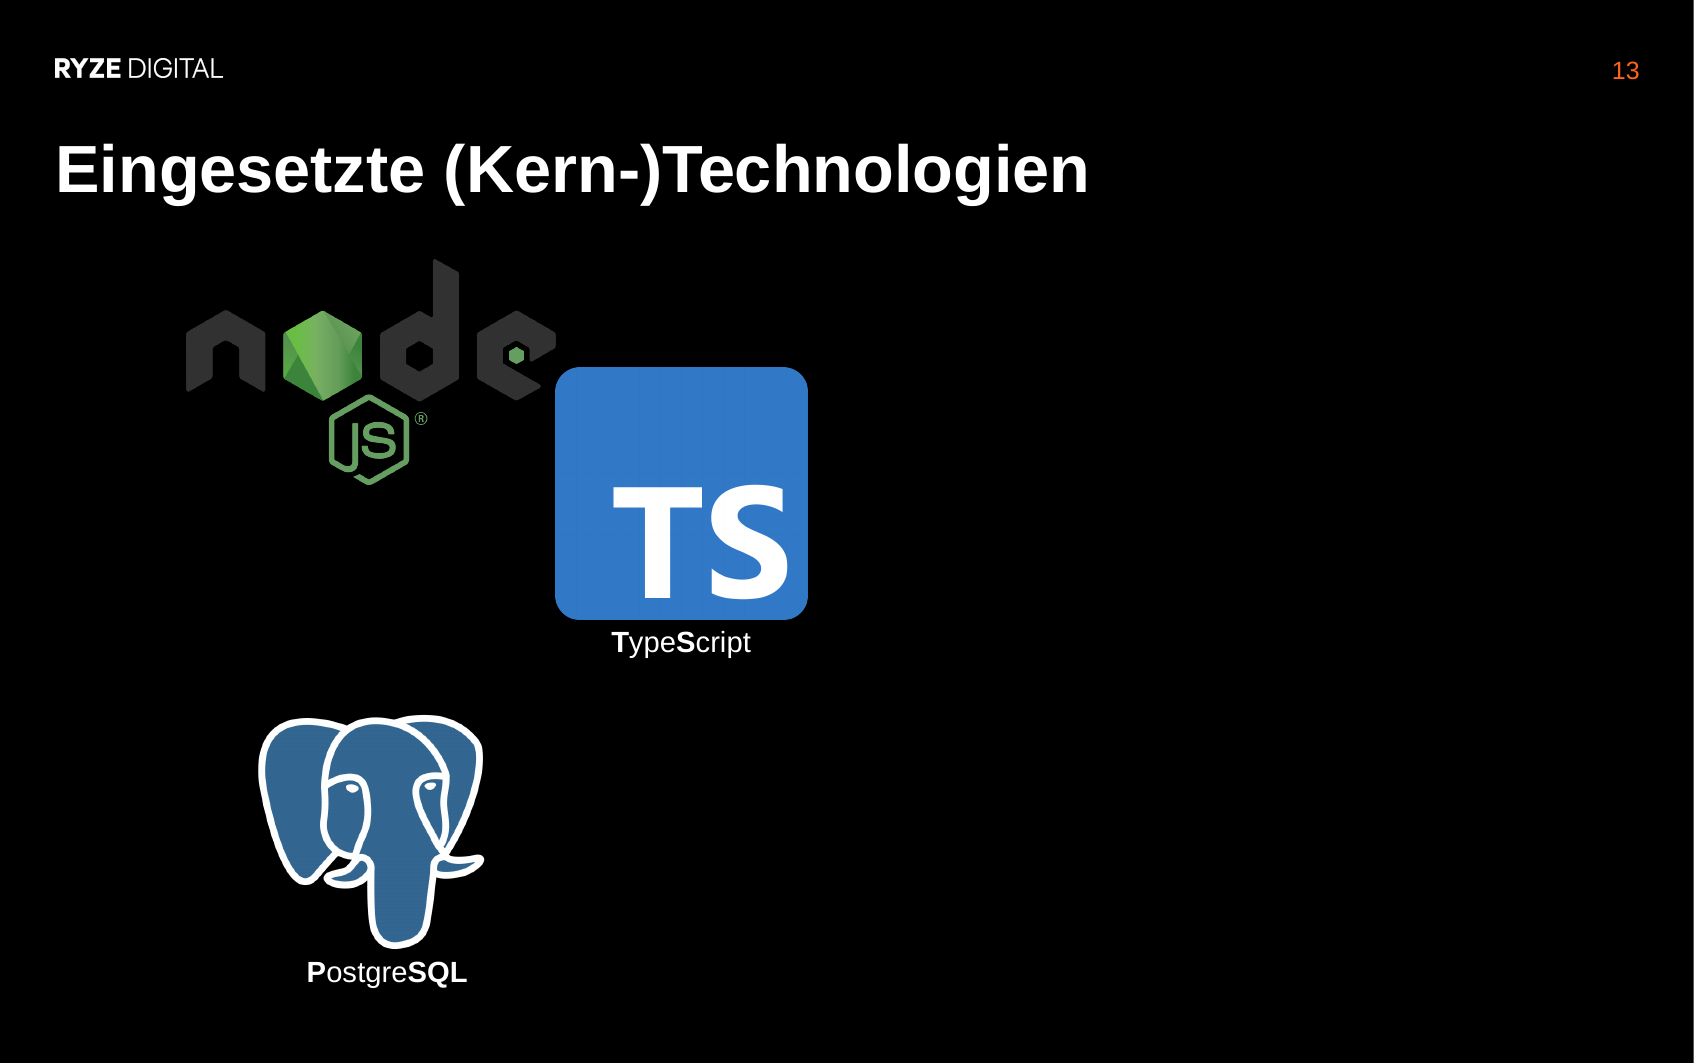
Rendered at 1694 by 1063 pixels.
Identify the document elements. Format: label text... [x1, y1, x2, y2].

picture [251, 708, 491, 955]
picture [55, 58, 223, 78]
text_box PostgreSQL [267, 937, 507, 1003]
slide_number <number> [1538, 53, 1640, 85]
picture [186, 259, 808, 607]
text_box TypeScript [555, 607, 808, 673]
list Eingesetzte (Kern-)Technologien [55, 126, 1138, 260]
